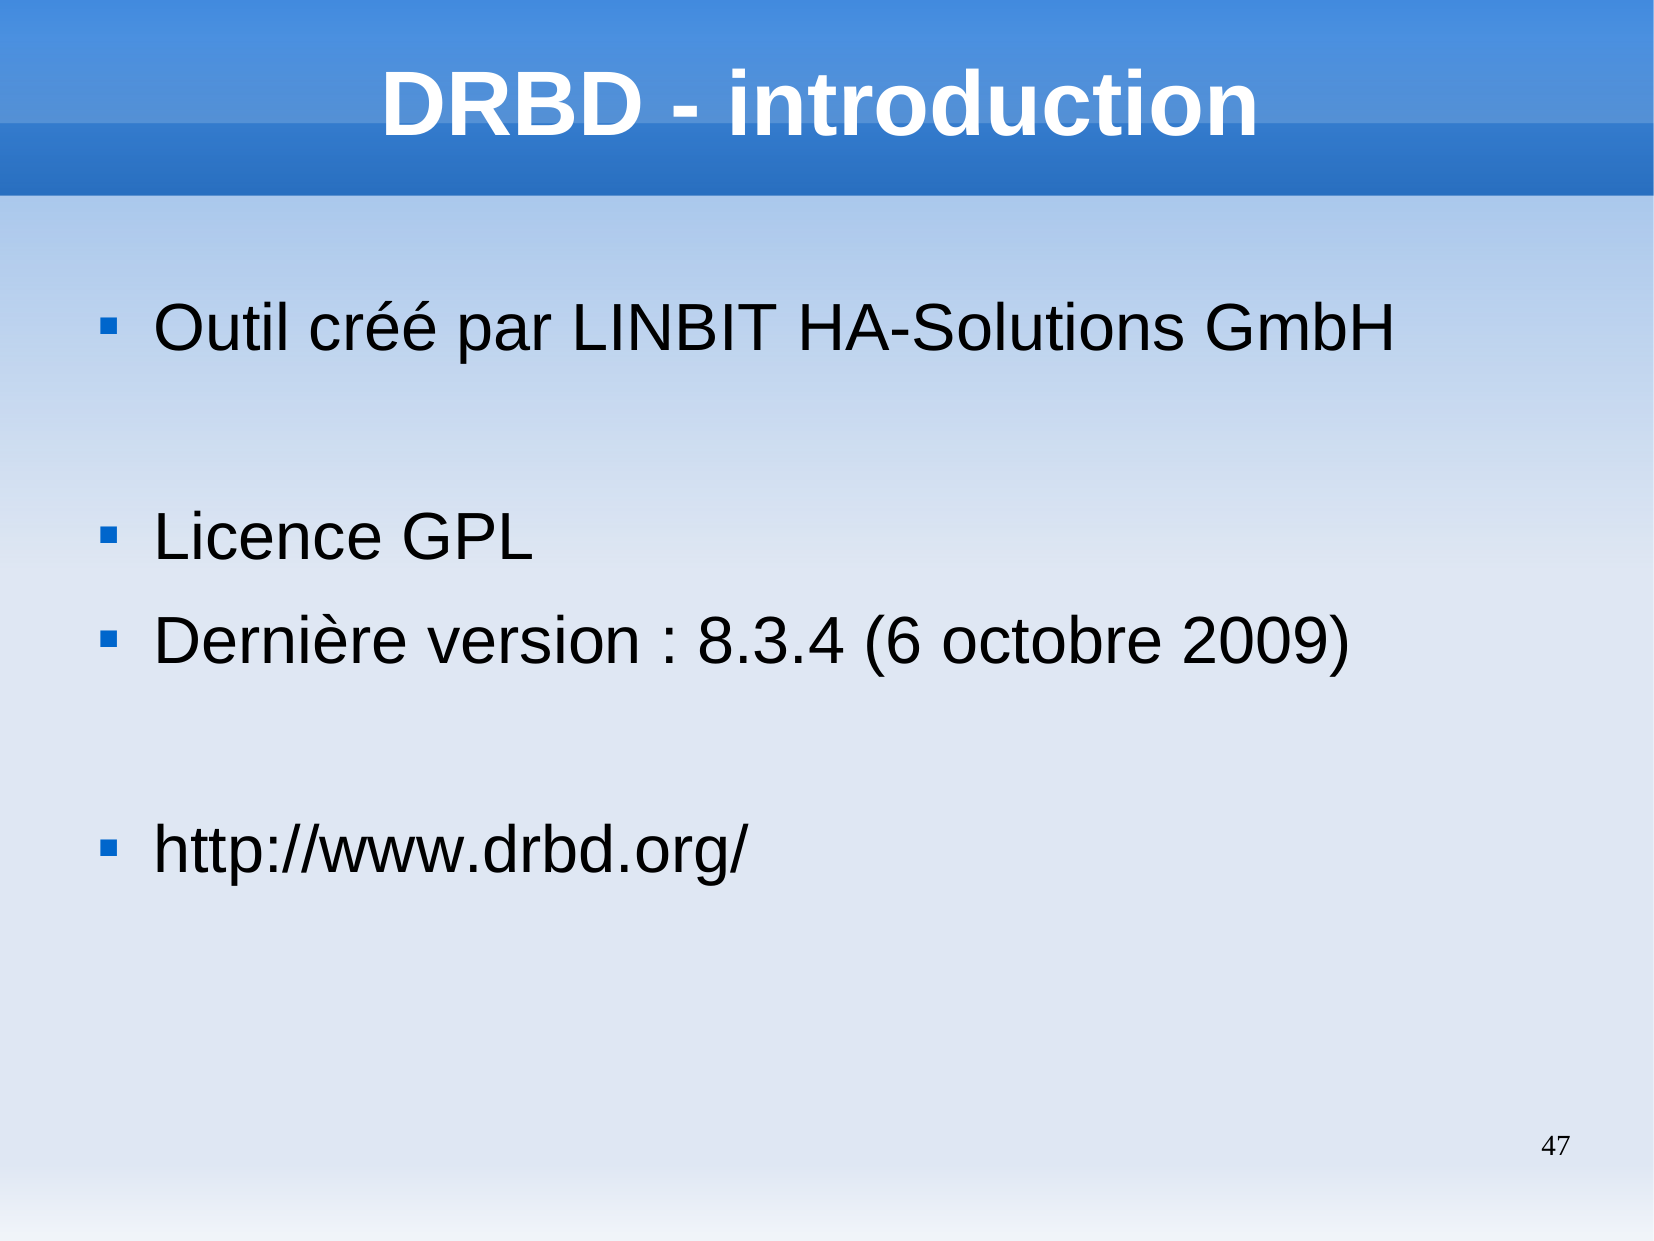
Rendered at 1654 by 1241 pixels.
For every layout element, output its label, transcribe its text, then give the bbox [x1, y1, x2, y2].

picture [0, 0, 1654, 1241]
list Outil créé par LINBIT HA-Solutions GmbH Licence GPL Dernière version : 8.3.4 (6 octobre 2009) http://www.drbd.org/ [82, 290, 1571, 1094]
title DRBD - introduction [76, 7, 1565, 200]
